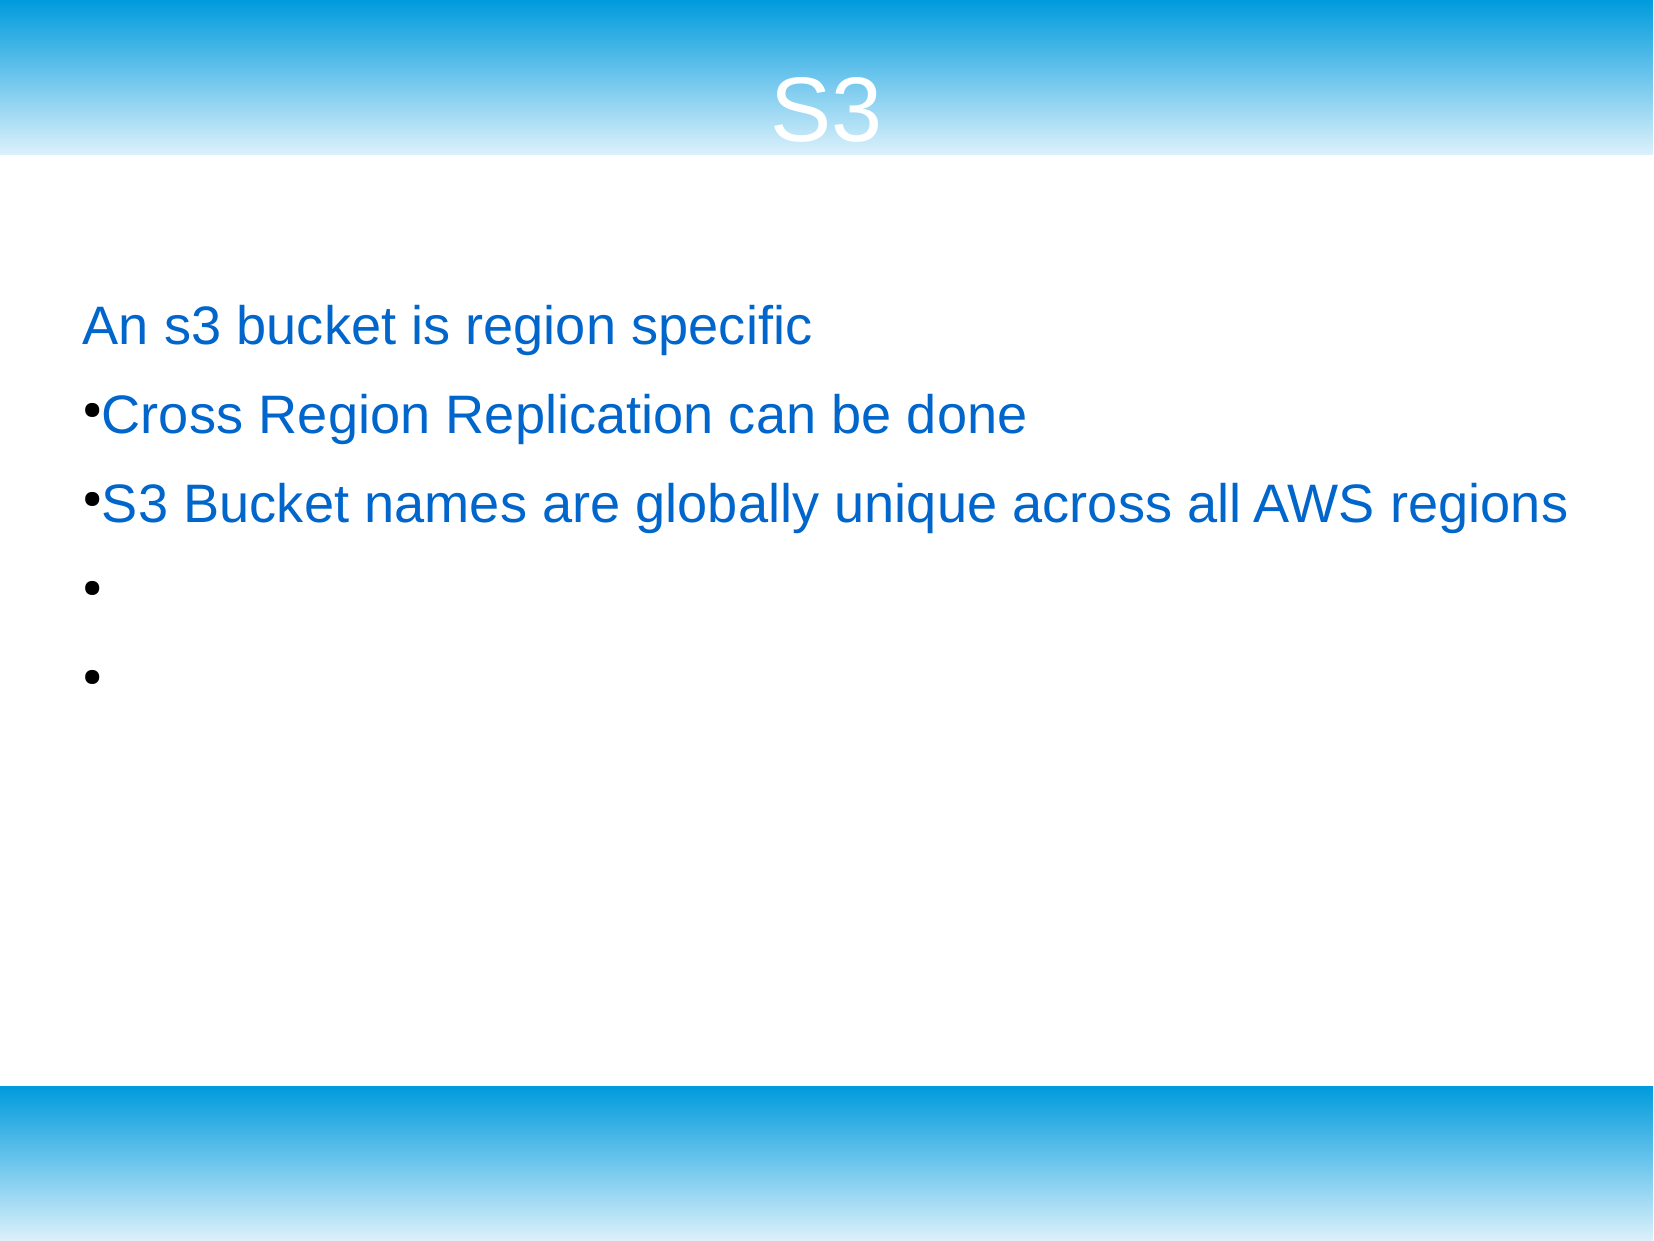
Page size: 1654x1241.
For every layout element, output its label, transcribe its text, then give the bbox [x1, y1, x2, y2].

title S3 [82, 49, 1571, 155]
list An s3 bucket is region specific Cross Region Replication can be done S3 Bucket names are globally unique across all AWS regions [82, 290, 1571, 1010]
